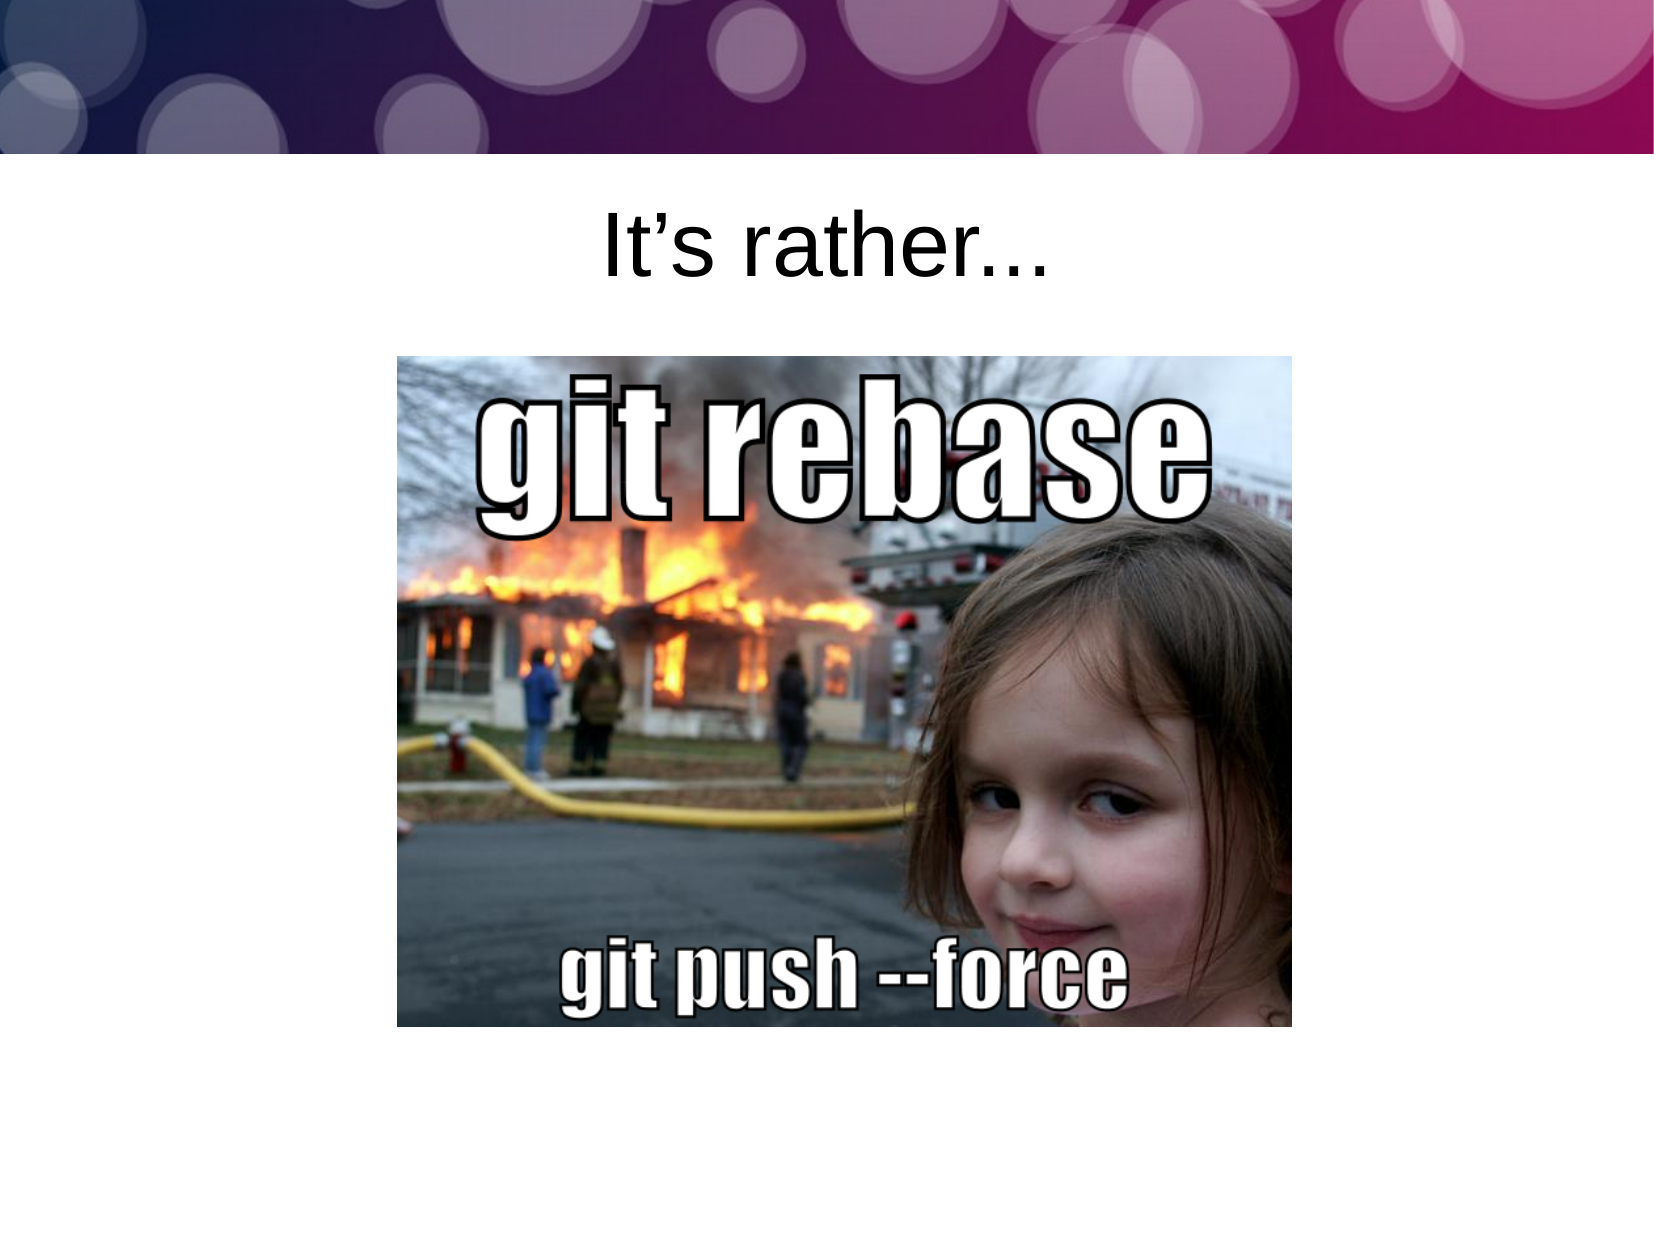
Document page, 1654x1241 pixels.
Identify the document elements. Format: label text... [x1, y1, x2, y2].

picture [0, 0, 1654, 154]
title It’s rather... [82, 159, 1571, 331]
picture [397, 356, 1292, 1027]
